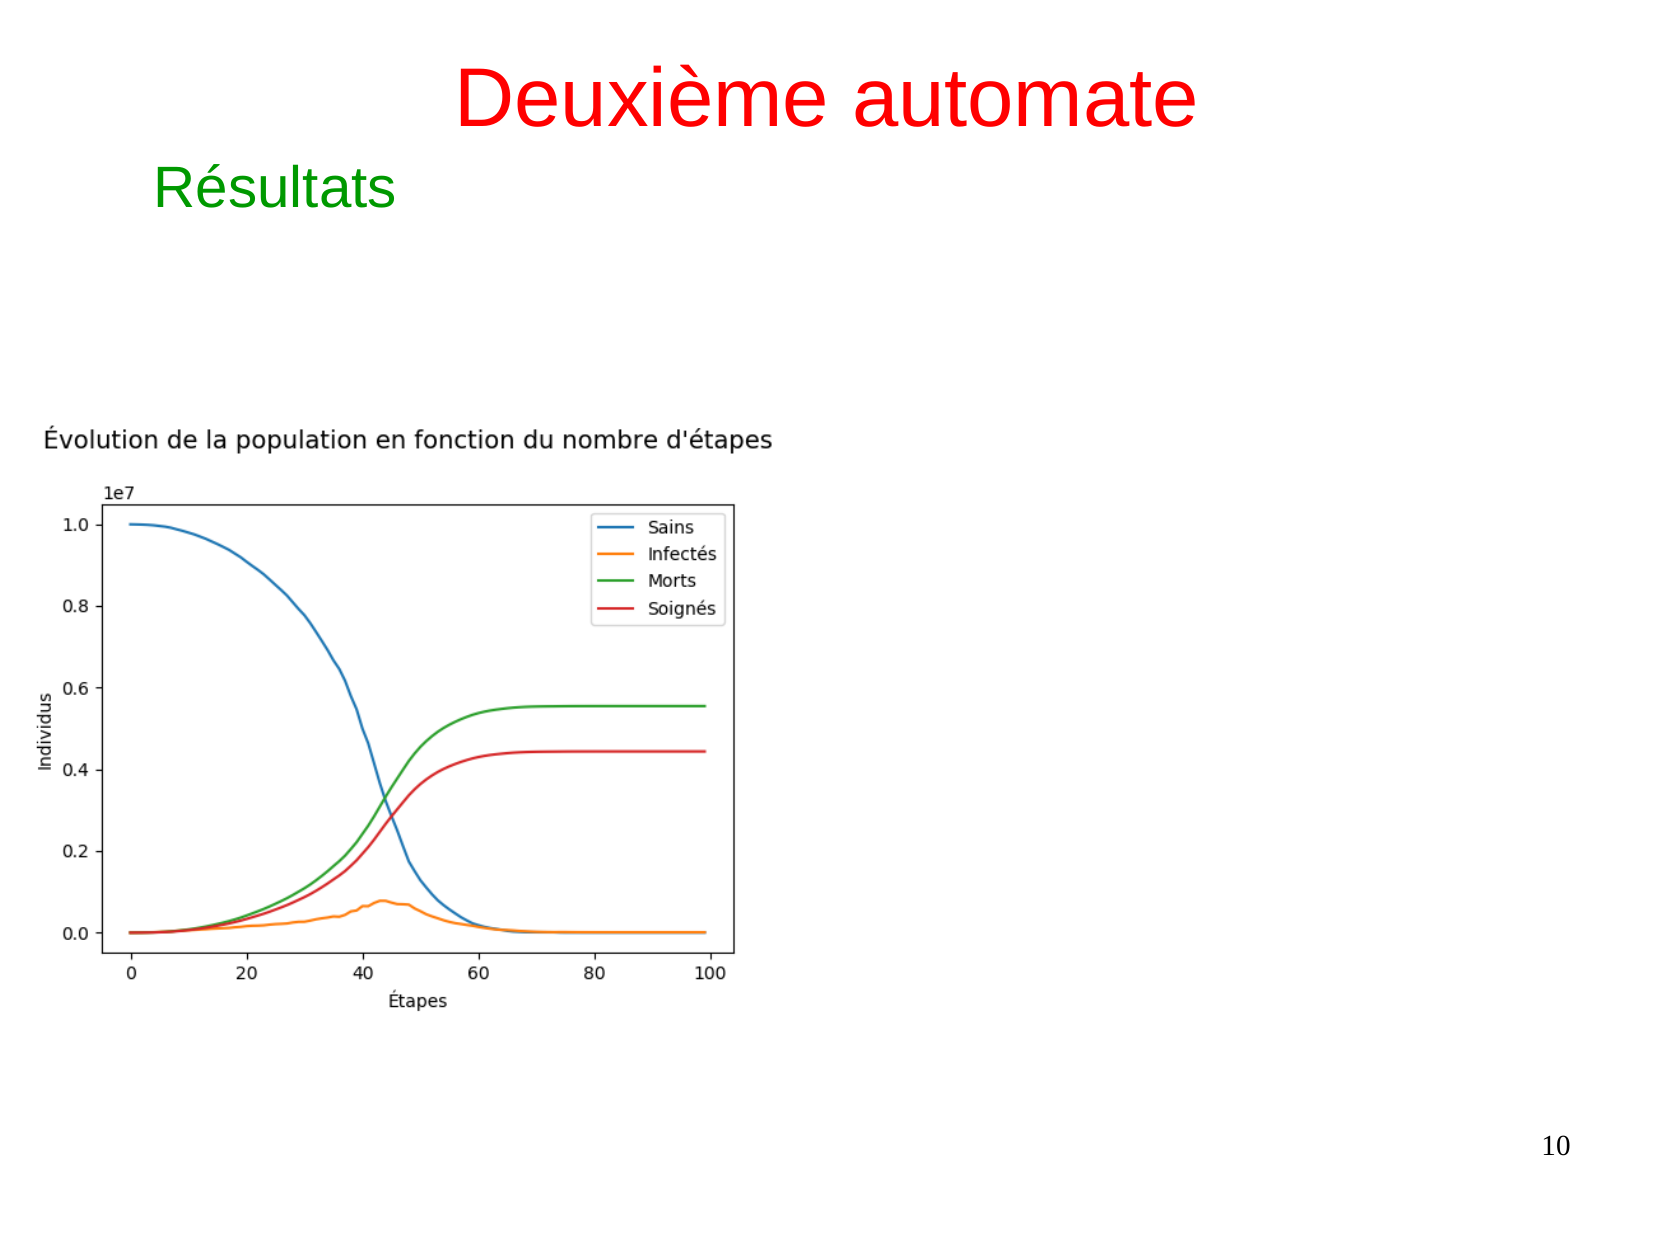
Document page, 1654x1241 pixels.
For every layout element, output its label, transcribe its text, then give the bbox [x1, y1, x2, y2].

picture [0, 413, 815, 1020]
title Deuxième automate [82, 0, 1571, 201]
list Résultats [82, 201, 1571, 875]
